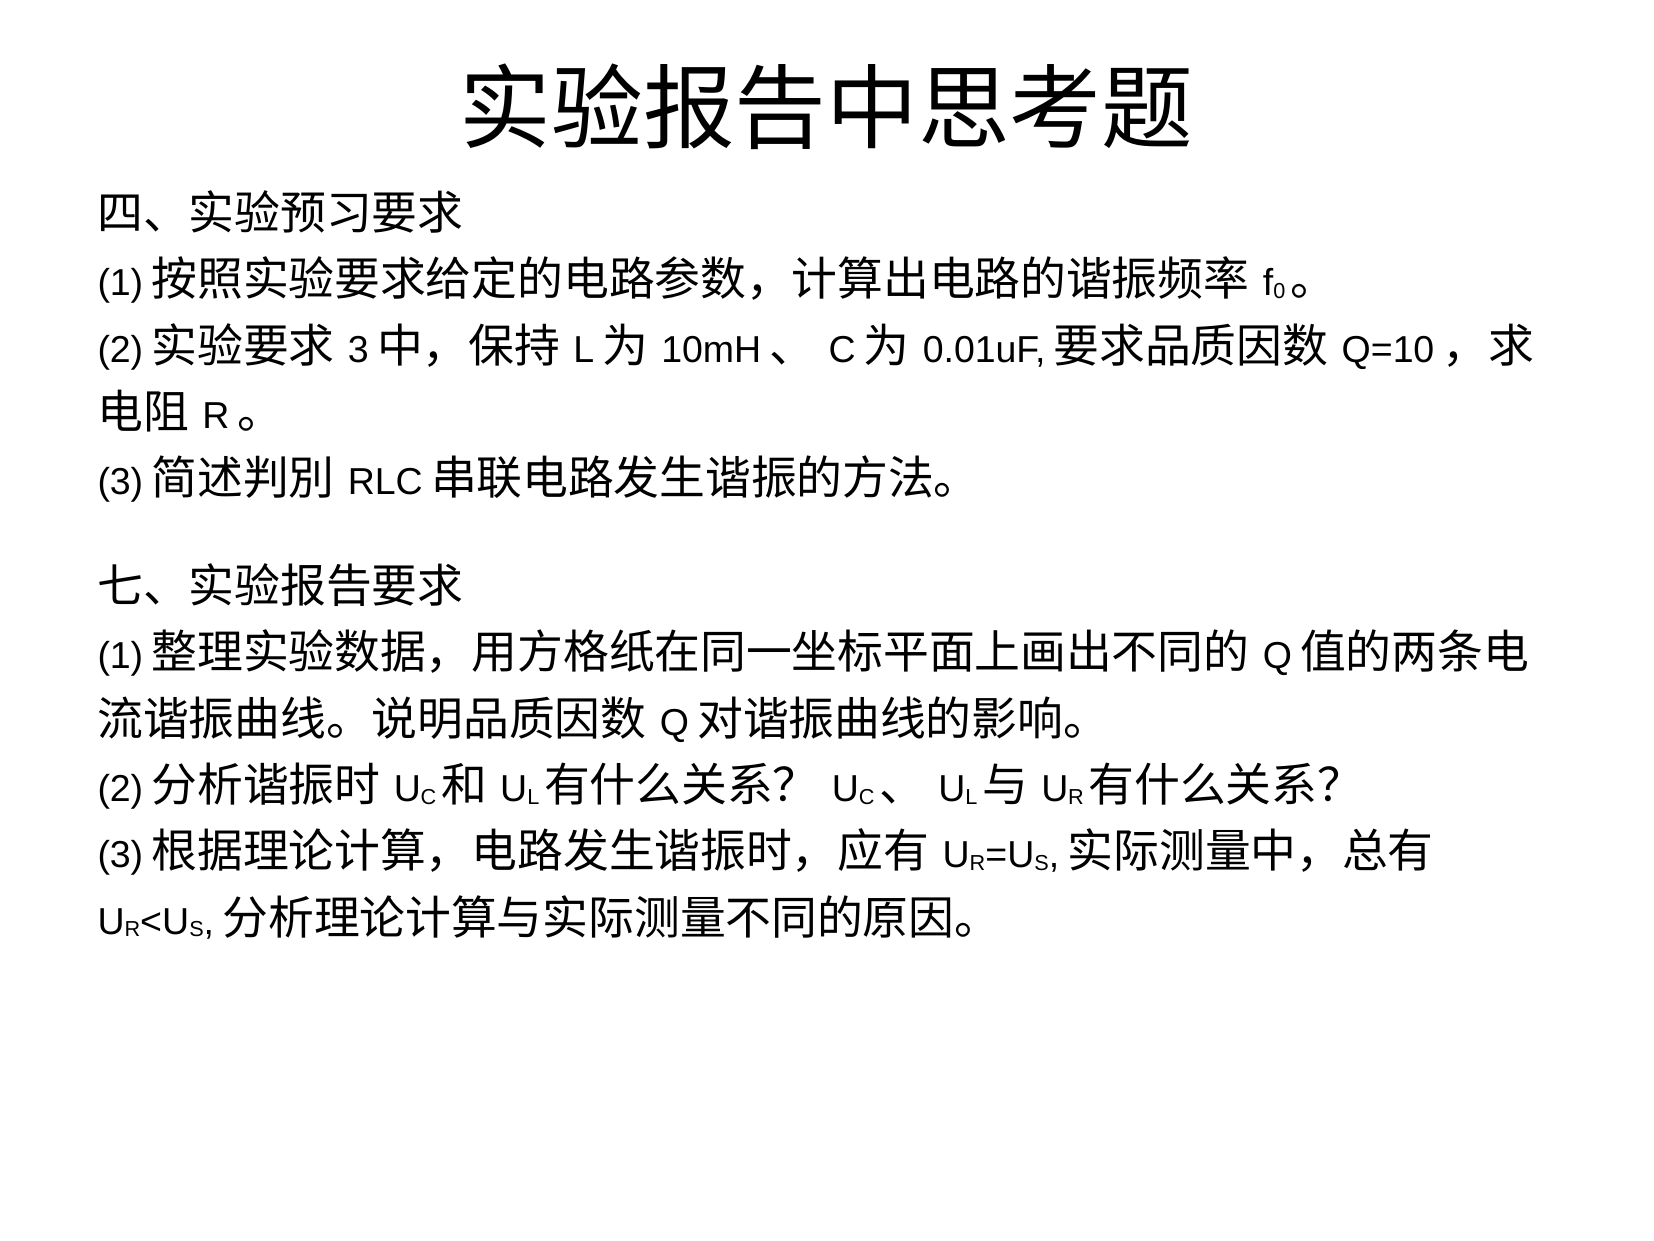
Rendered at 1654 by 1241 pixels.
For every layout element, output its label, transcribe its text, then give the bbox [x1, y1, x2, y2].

title 实验报告中思考题 [82, 41, 1571, 163]
text_box 四、实验预习要求 (1)按照实验要求给定的电路参数，计算出电路的谐振频率f0。 (2)实验要求3中，保持L为10mH、C为0.01uF,要求品质因数Q=10，求电阻R。 (3)简述判別RLC串联电路发生谐振的方法。 七、实验报告要求 (1)整理实验数据，用方格纸在同一坐标平面上画出不同的Q值的两条电流谐振曲线。说明品质因数Q对谐振曲线的影响。 (2)分析谐振时UC和UL有什么关系？UC、UL与UR有什么关系？ (3)根据理论计算，电路发生谐振时，应有UR=US,实际测量中，总有UR<US,分析理论计算与实际测量不同的原因。 [82, 169, 1574, 943]
